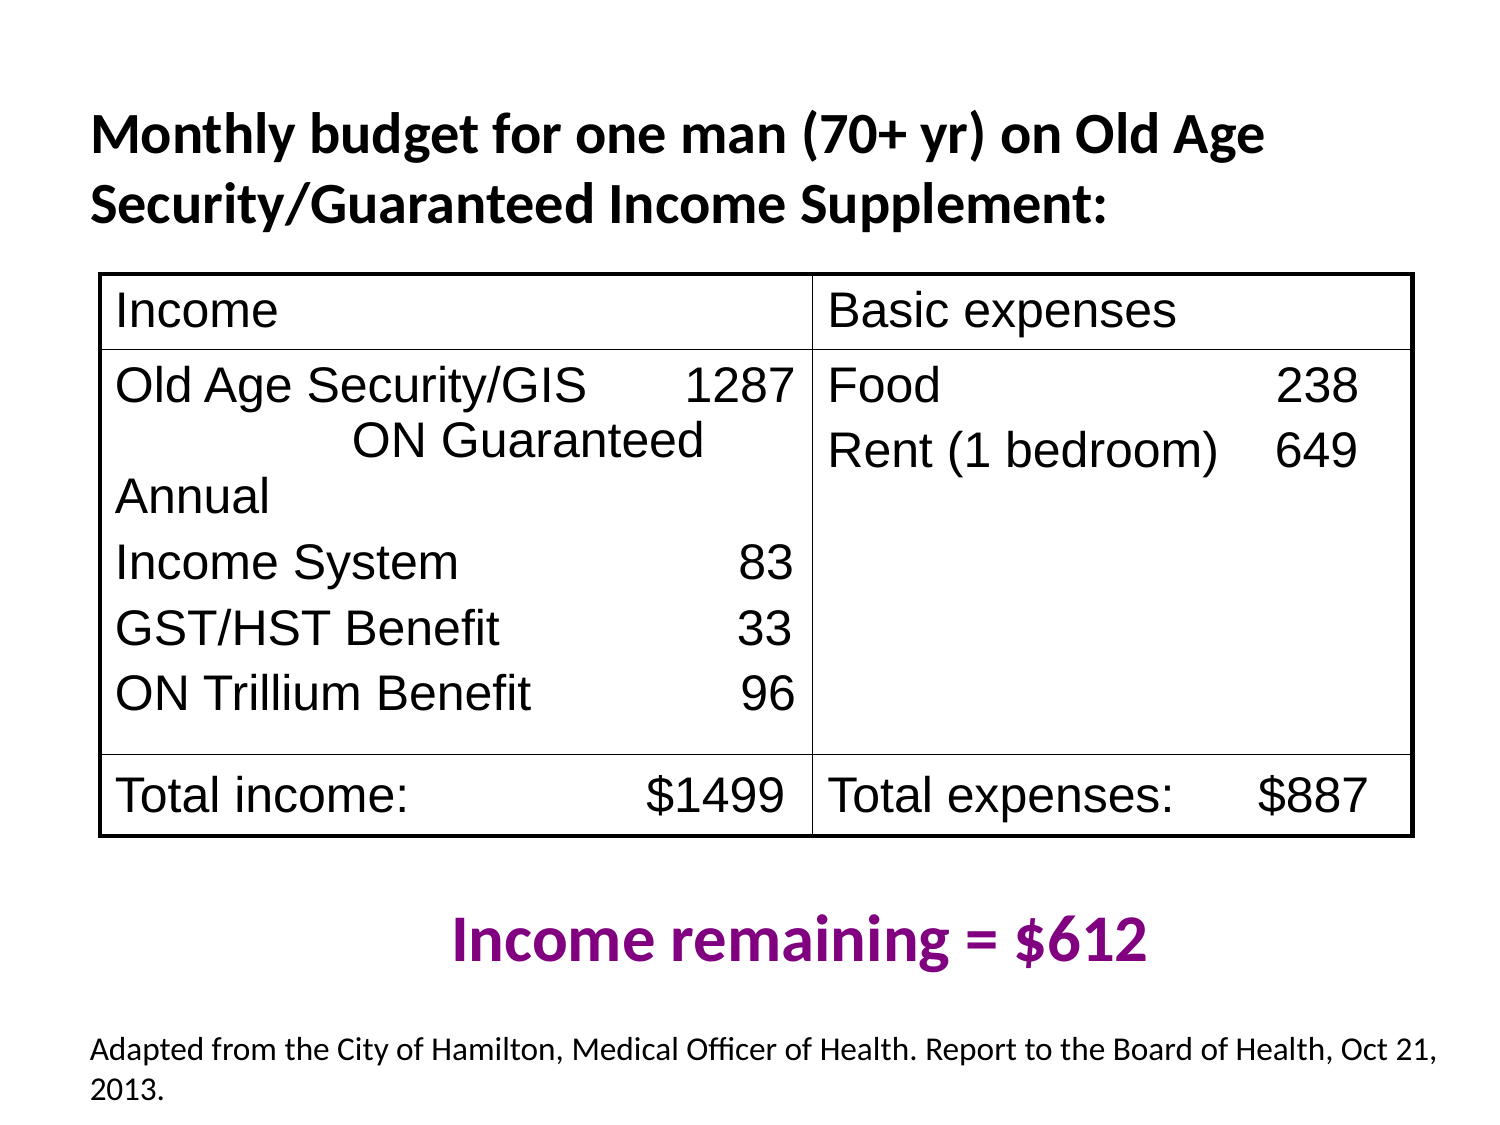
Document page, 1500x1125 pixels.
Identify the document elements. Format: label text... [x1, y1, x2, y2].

text_box Adapted from the City of Hamilton, Medical Officer of Health. Report to the Board of Health, Oct 21, 2013. [75, 1019, 1463, 1115]
title Monthly budget for one man (70+ yr) on Old Age Security/Guaranteed Income Supplement: [75, 75, 1425, 255]
table_header Income [102, 276, 812, 349]
table_cell Total expenses: $887 [813, 755, 1410, 834]
table_cell Old Age Security/GIS 1287 ON Guaranteed Annual Income System 83 GST/HST Benefit 33 ON Trillium Benefit 96 [102, 350, 812, 754]
text_box Income remaining = $612 [99, 887, 1500, 983]
table_cell Total income: $1499 [102, 755, 812, 834]
table_header Basic expenses [813, 276, 1410, 349]
table_cell Food 238 Rent (1 bedroom) 649 [813, 350, 1410, 754]
